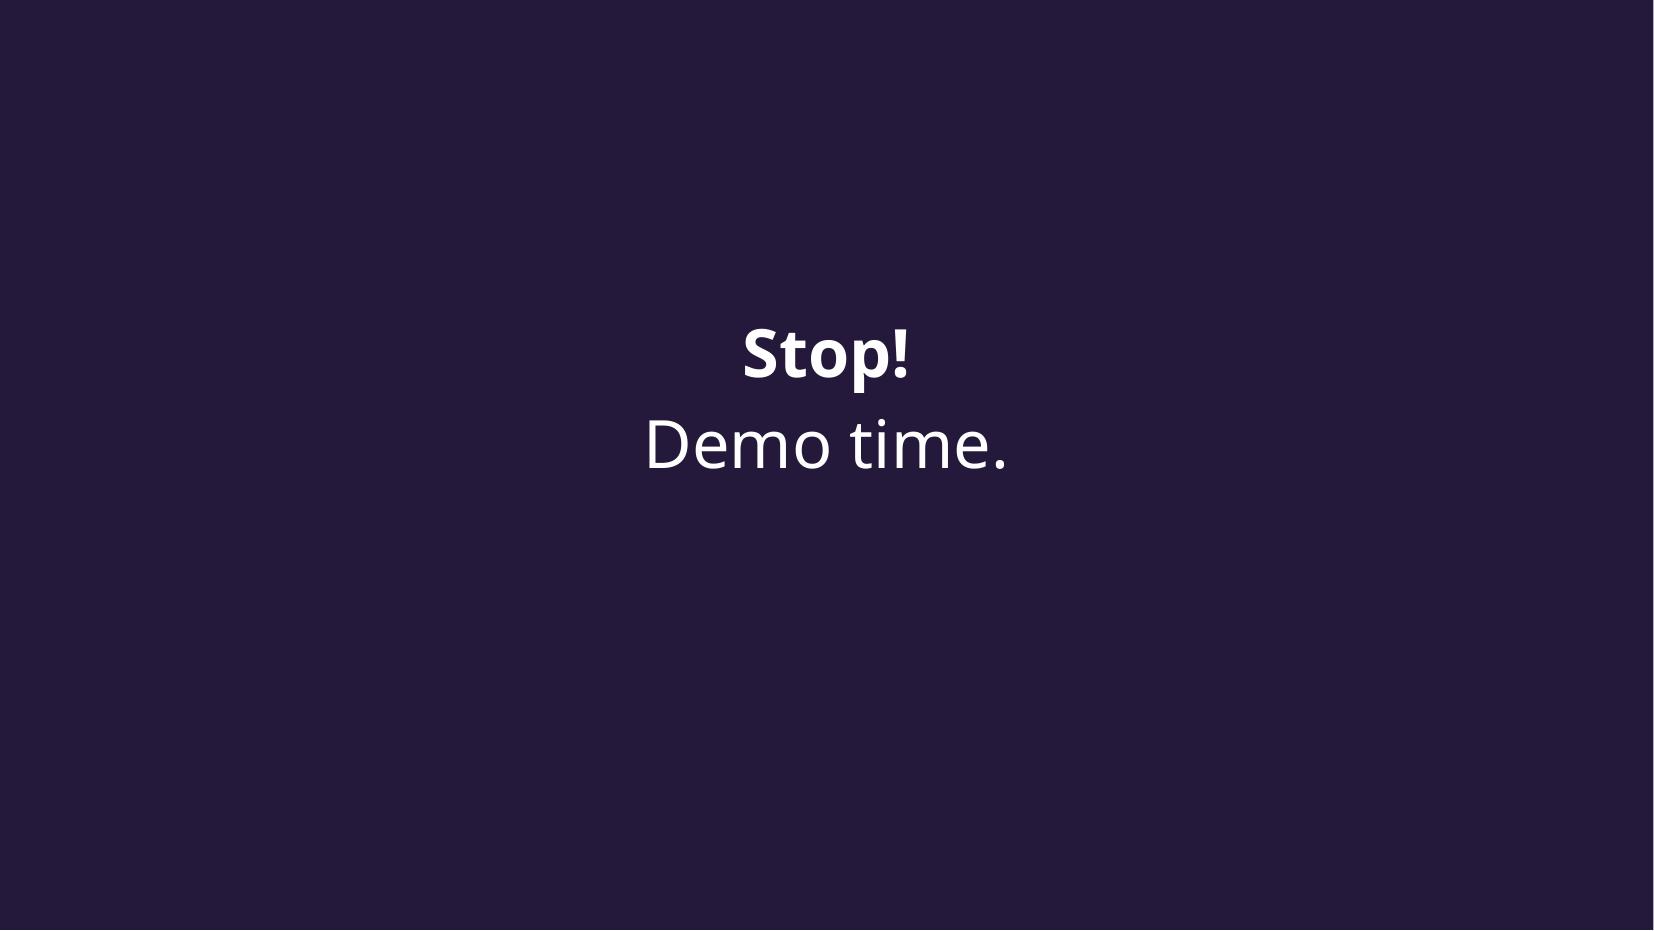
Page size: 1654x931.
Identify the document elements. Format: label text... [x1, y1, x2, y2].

subtitle Stop! Demo time. [82, 37, 1571, 757]
